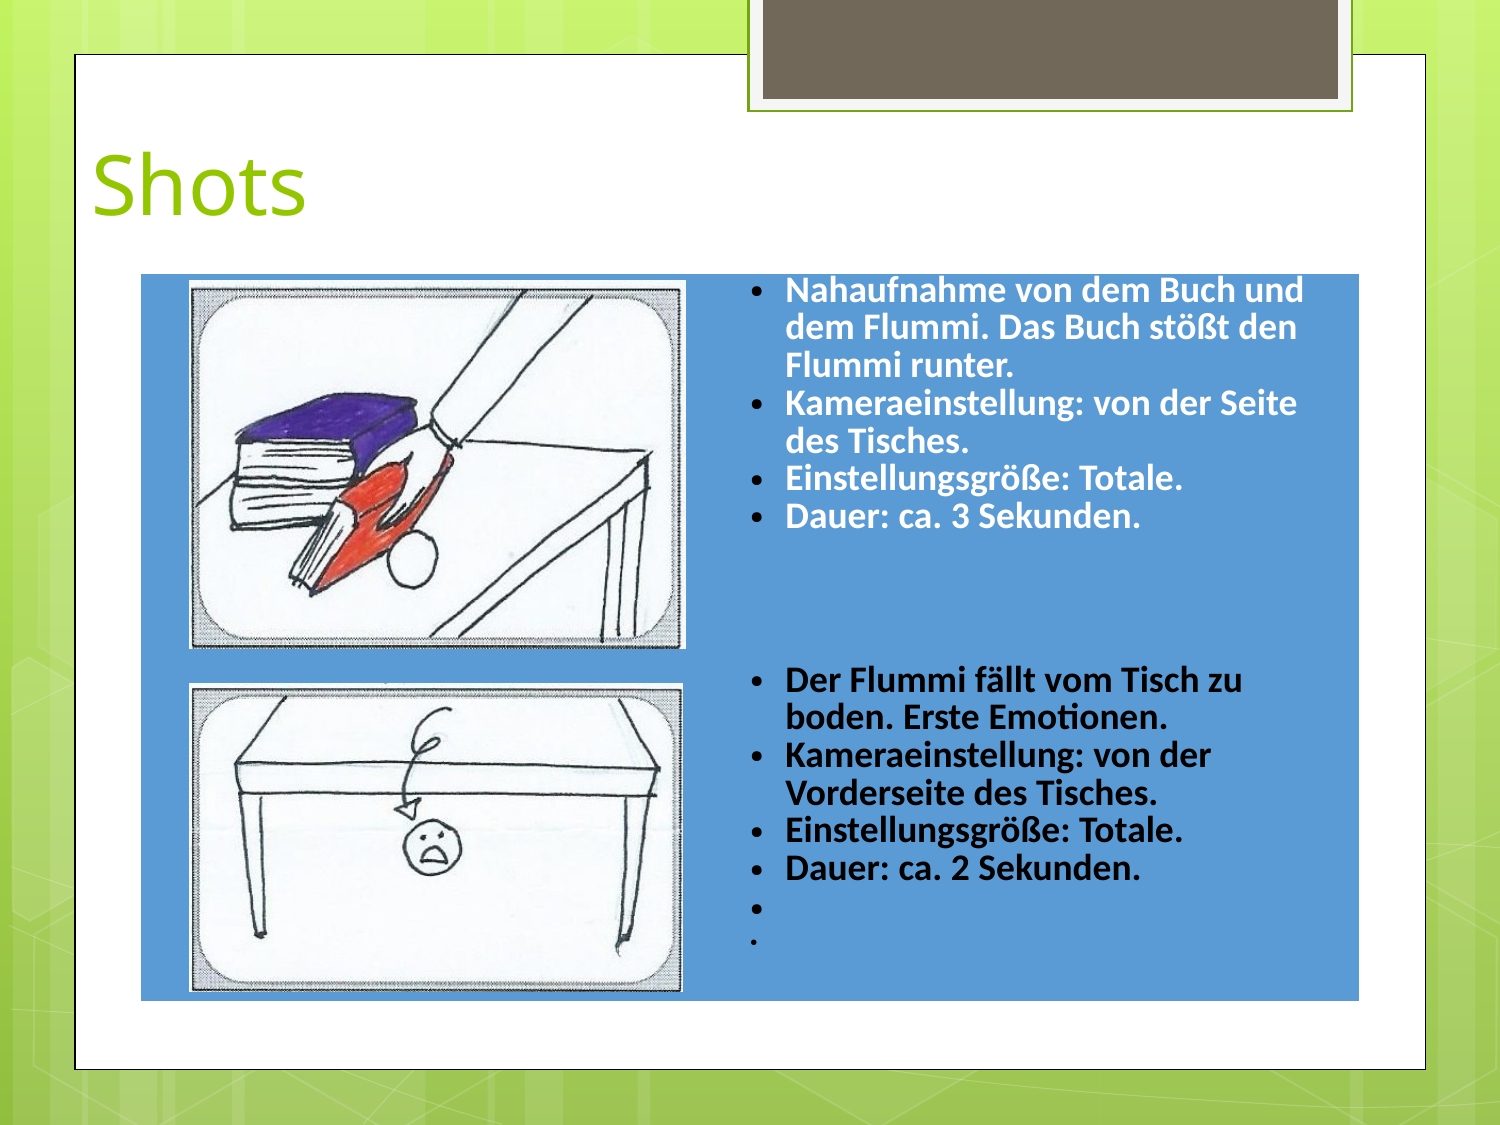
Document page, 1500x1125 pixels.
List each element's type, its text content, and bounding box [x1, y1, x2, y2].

table_header Nahaufnahme von dem Buch und dem Flummi. Das Buch stößt den Flummi runter. Kameraeinstellung: von der Seite des Tisches. Einstellungsgröße: Totale. Dauer: ca. 3 Sekunden. [750, 274, 1359, 664]
table_cell Der Flummi fällt vom Tisch zu boden. Erste Emotionen. Kameraeinstellung: von der Vorderseite des Tisches. Einstellungsgröße: Totale. Dauer: ca. 2 Sekunden. [750, 664, 1359, 1001]
picture [189, 683, 683, 992]
table_header c [141, 274, 750, 664]
table_cell [141, 664, 750, 1001]
picture [189, 280, 686, 650]
title Shots [76, 51, 1229, 240]
